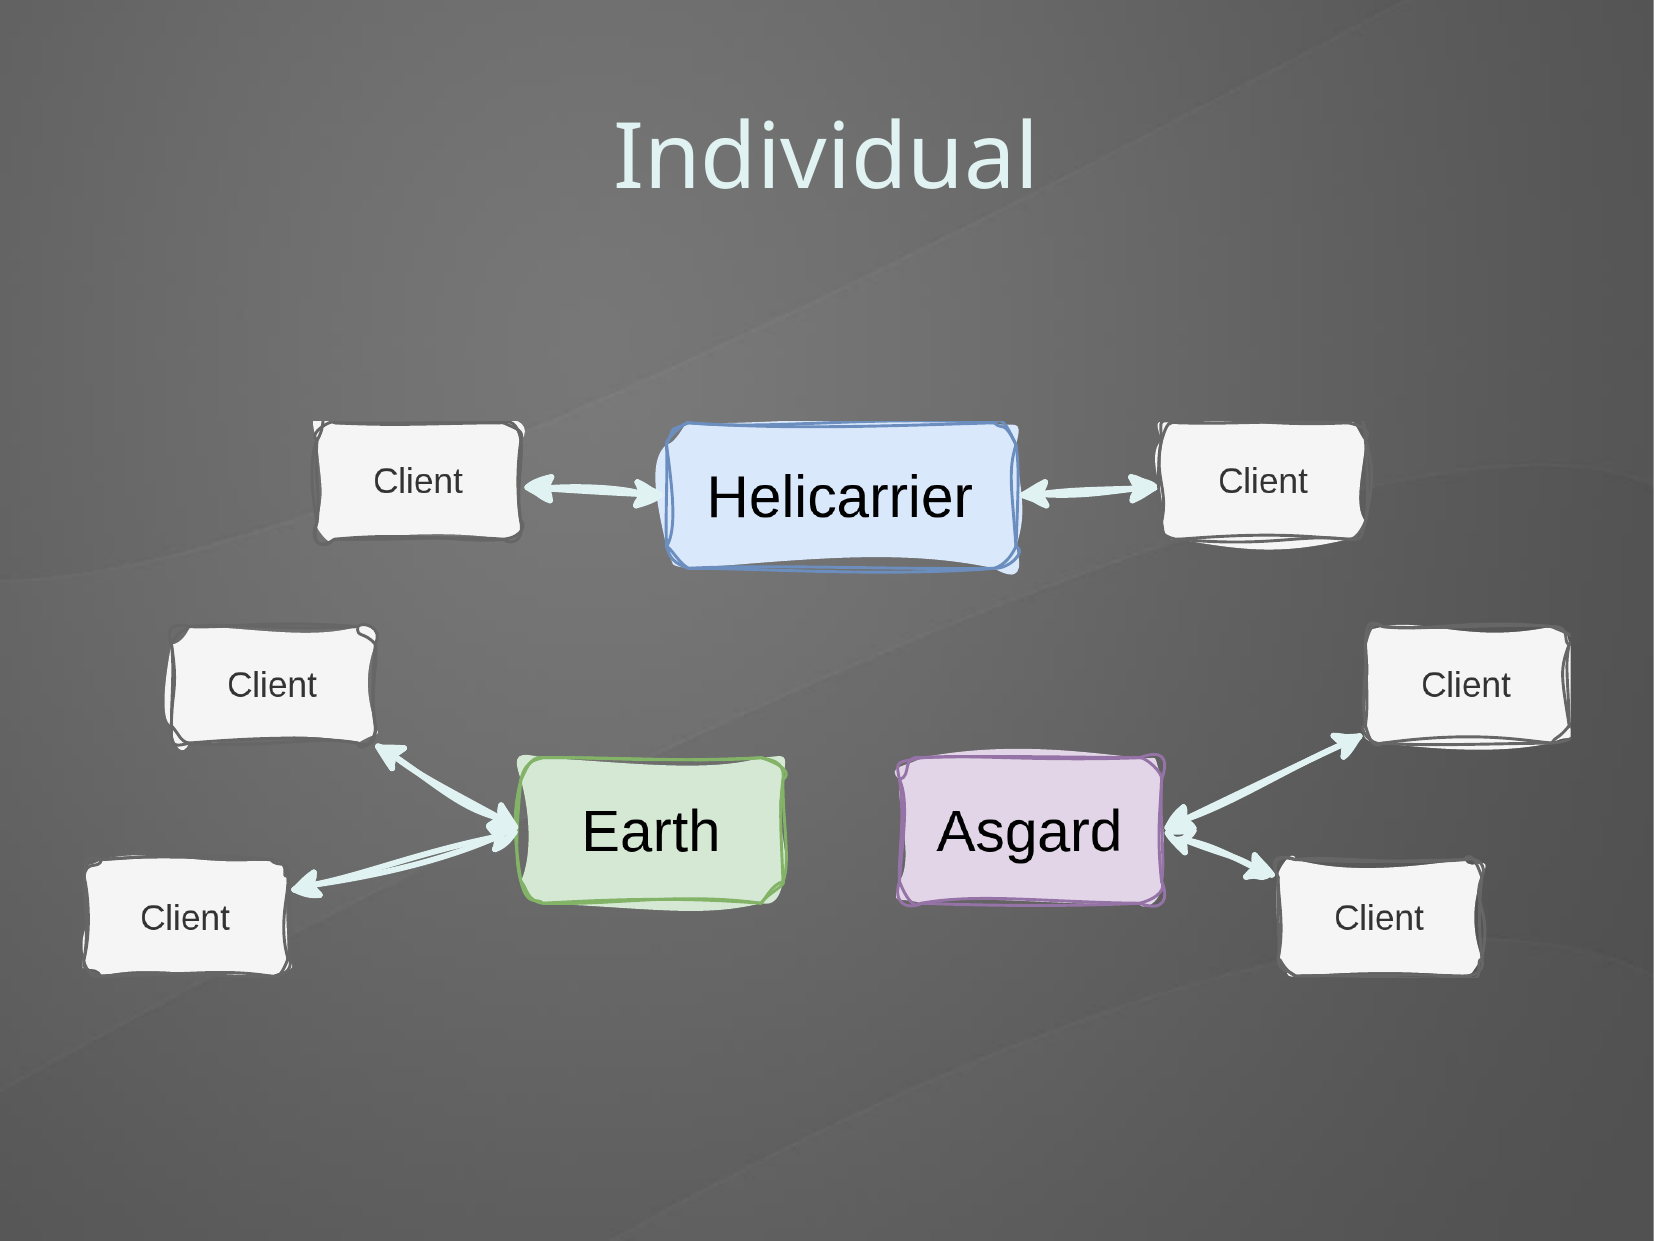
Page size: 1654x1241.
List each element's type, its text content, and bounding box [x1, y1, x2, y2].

picture [0, 0, 1654, 1241]
title Individual [82, 49, 1571, 257]
